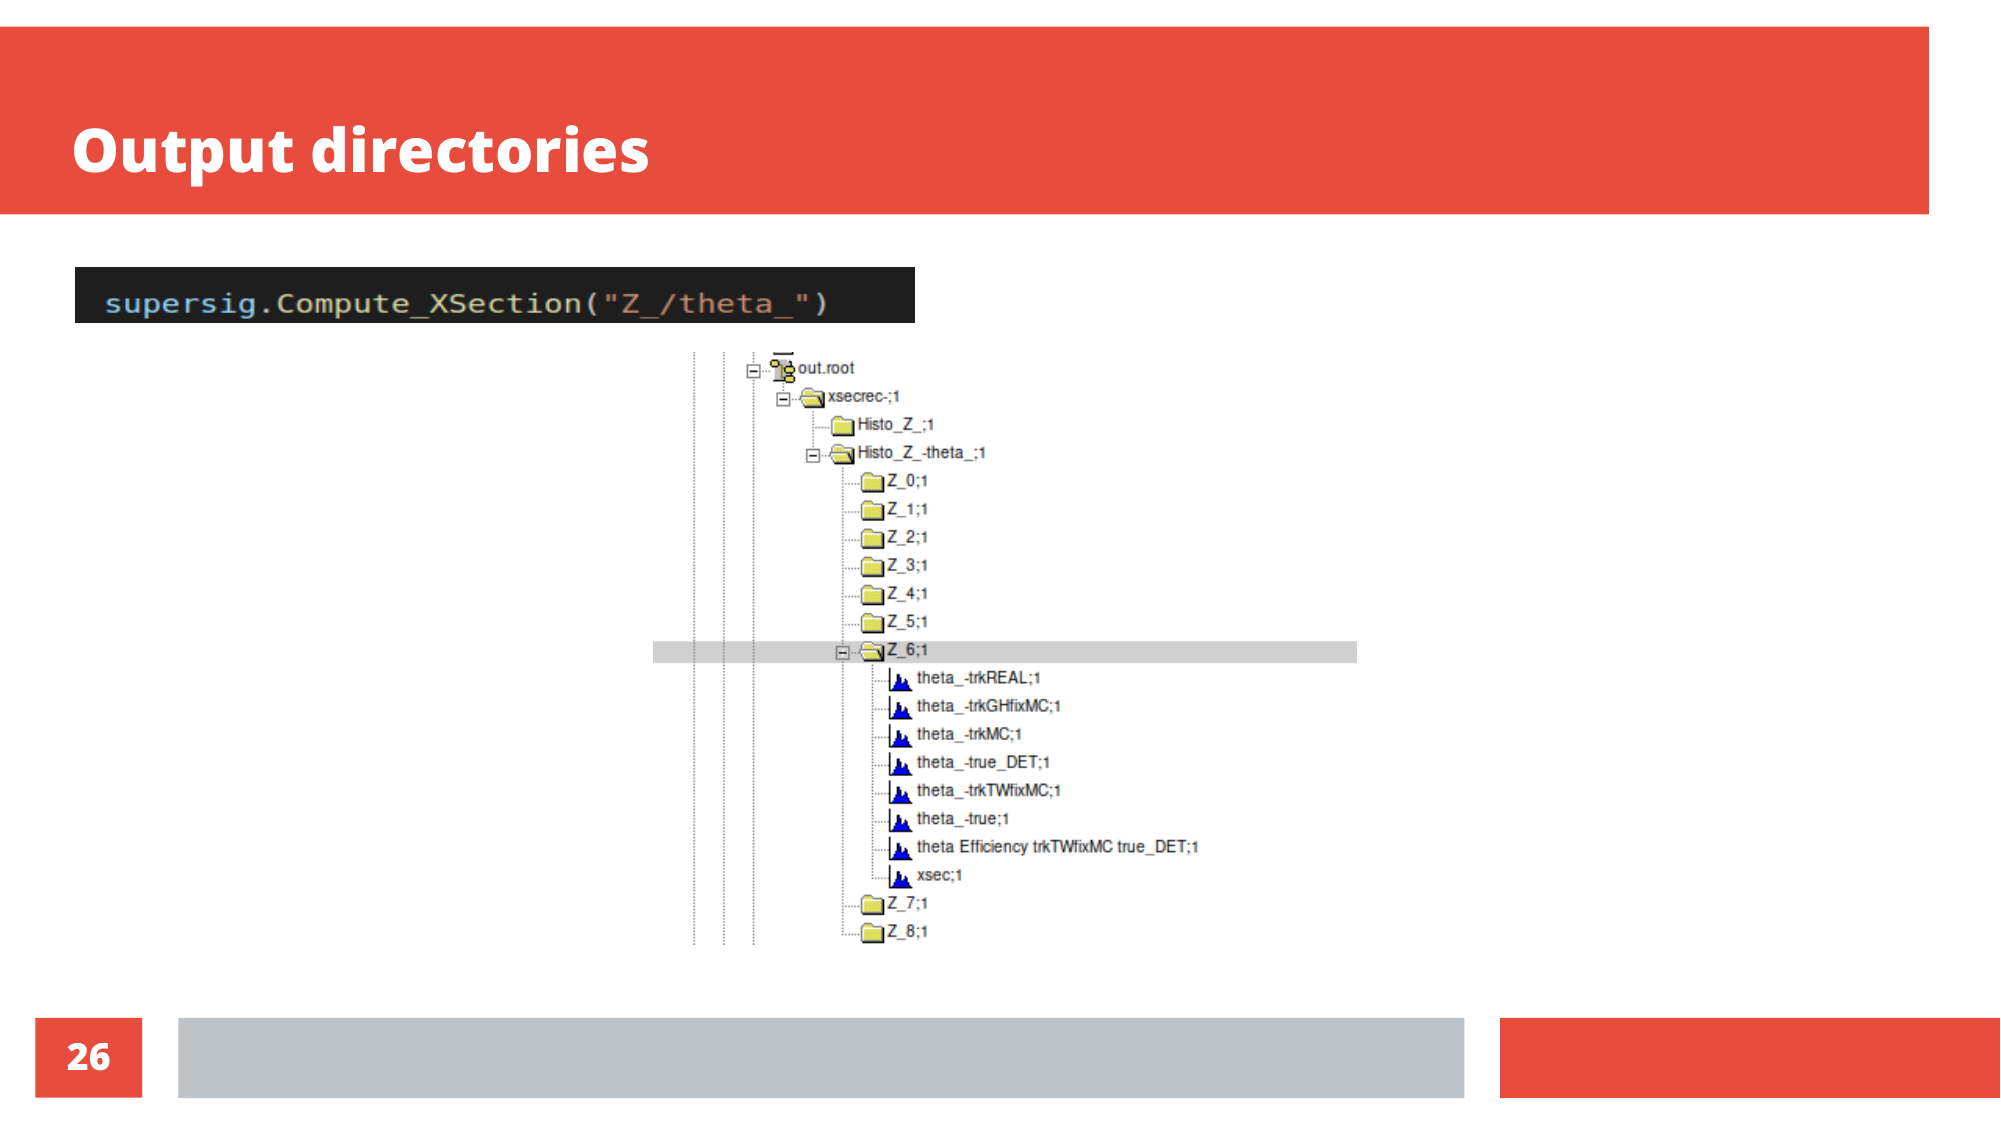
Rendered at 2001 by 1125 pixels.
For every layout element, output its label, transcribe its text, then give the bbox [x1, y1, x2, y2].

title Output directories [71, 53, 1929, 188]
picture [653, 352, 1357, 945]
picture [75, 267, 915, 324]
